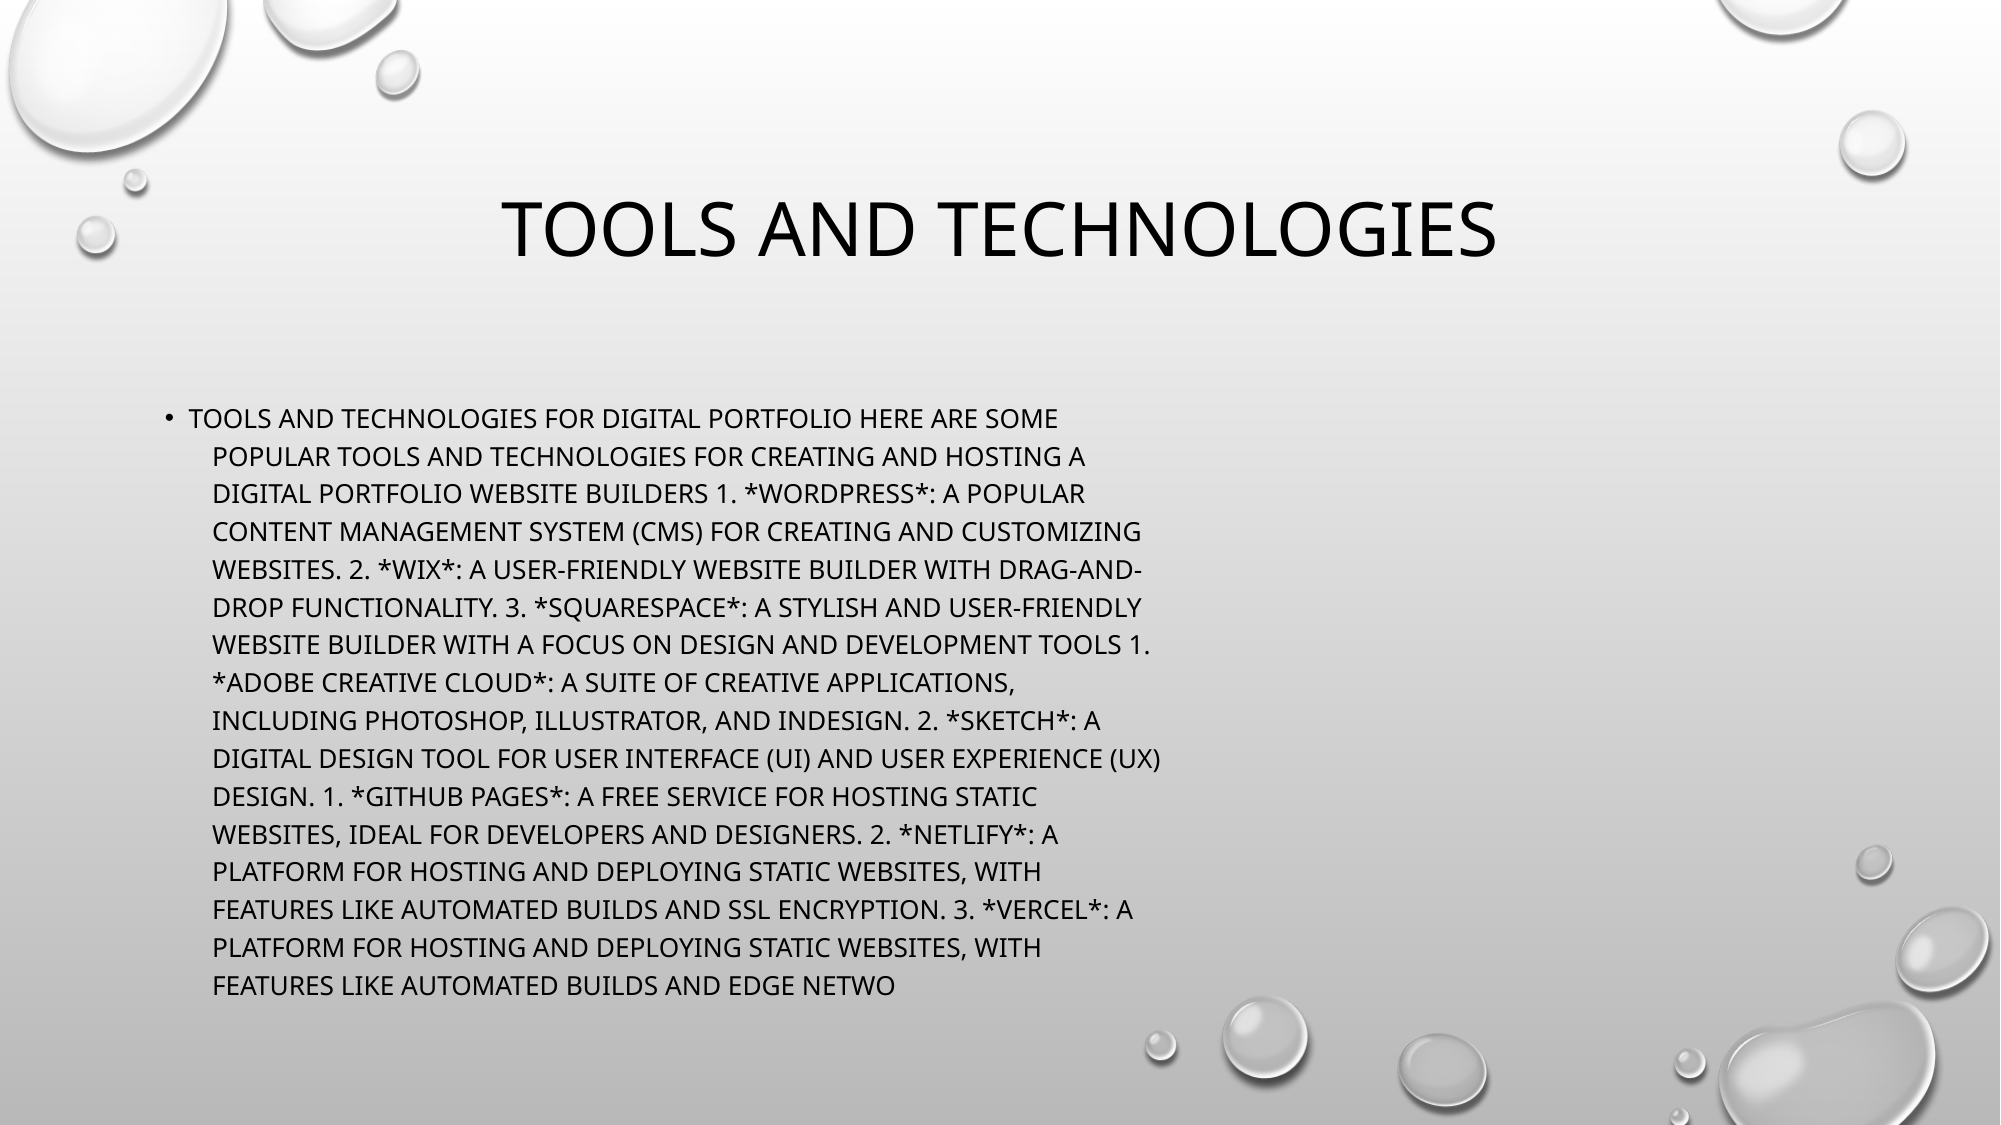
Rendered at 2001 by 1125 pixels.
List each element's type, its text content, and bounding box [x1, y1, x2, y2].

list Tools and Technologies for Digital Portfolio Here are some popular tools and technologies for creating and hosting a digital portfolio Website Builders 1. *WordPress*: A popular content management system (CMS) for creating and customizing websites. 2. *Wix*: A user-friendly website builder with drag-and-drop functionality. 3. *Squarespace*: A stylish and user-friendly website builder with a focus on Design and Development Tools 1. *Adobe Creative Cloud*: A suite of creative applications, including Photoshop, Illustrator, and InDesign. 2. *Sketch*: A digital design tool for user interface (UI) and user experience (UX) design. 1. *GitHub Pages*: A free service for hosting static websites, ideal for developers and designers. 2. *Netlify*: A platform for hosting and deploying static websites, with features like automated builds and SSL encryption. 3. *Vercel*: A platform for hosting and deploying static websites, with features like automated builds and edge netwo [149, 388, 1177, 1024]
title Tools and technologies [149, 101, 1851, 364]
